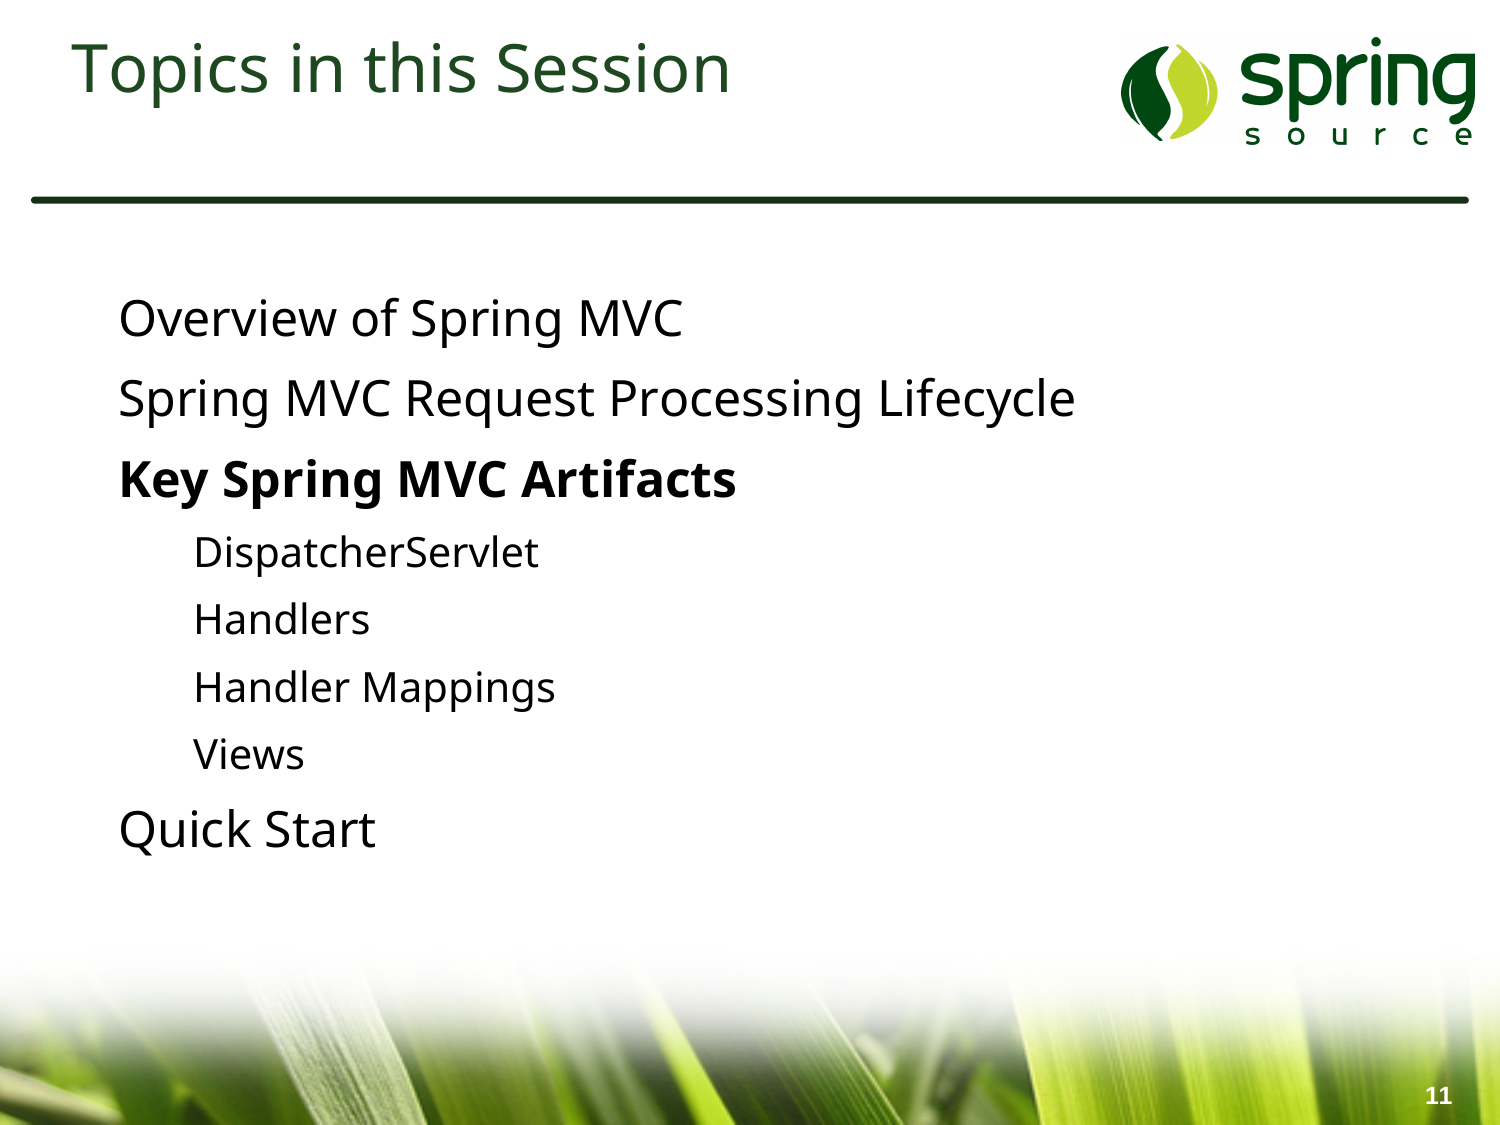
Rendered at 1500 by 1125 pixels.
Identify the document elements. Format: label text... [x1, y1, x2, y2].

list Overview of Spring MVC Spring MVC Request Processing Lifecycle Key Spring MVC Artifacts DispatcherServlet Handlers Handler Mappings Views Quick Start [103, 275, 1394, 938]
picture [0, 944, 1500, 1125]
title Topics in this Session [56, 13, 1089, 176]
picture [1121, 37, 1475, 145]
